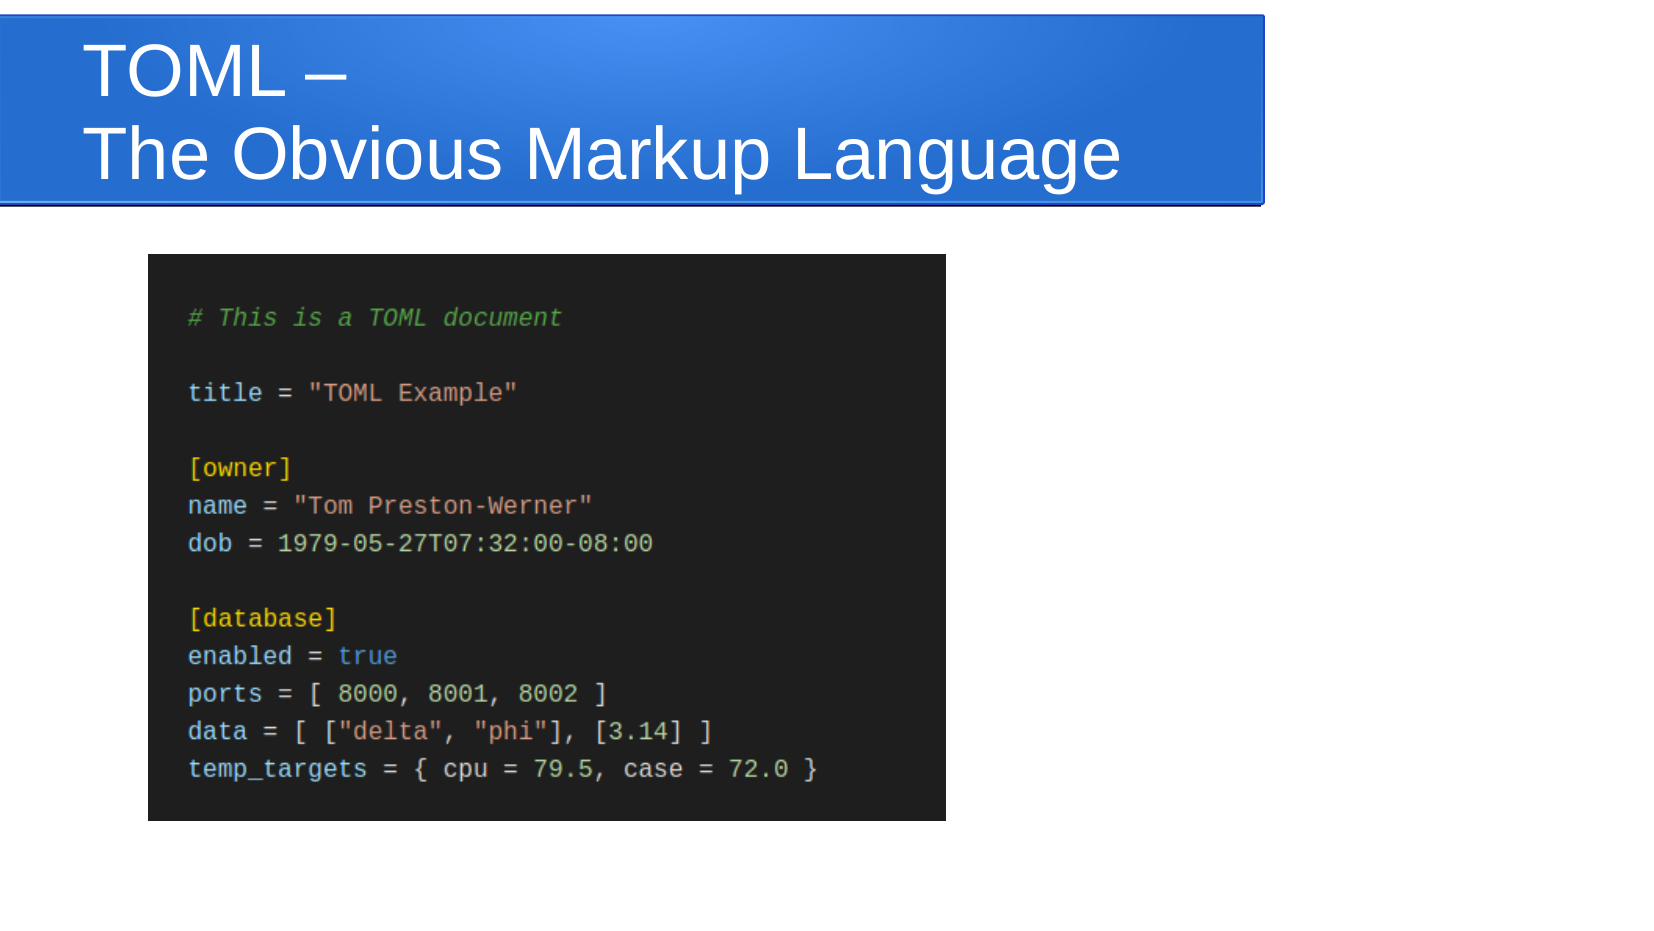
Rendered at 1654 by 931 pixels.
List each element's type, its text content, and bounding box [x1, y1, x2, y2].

picture [148, 254, 946, 821]
title TOML – The Obvious Markup Language [82, 29, 1235, 196]
